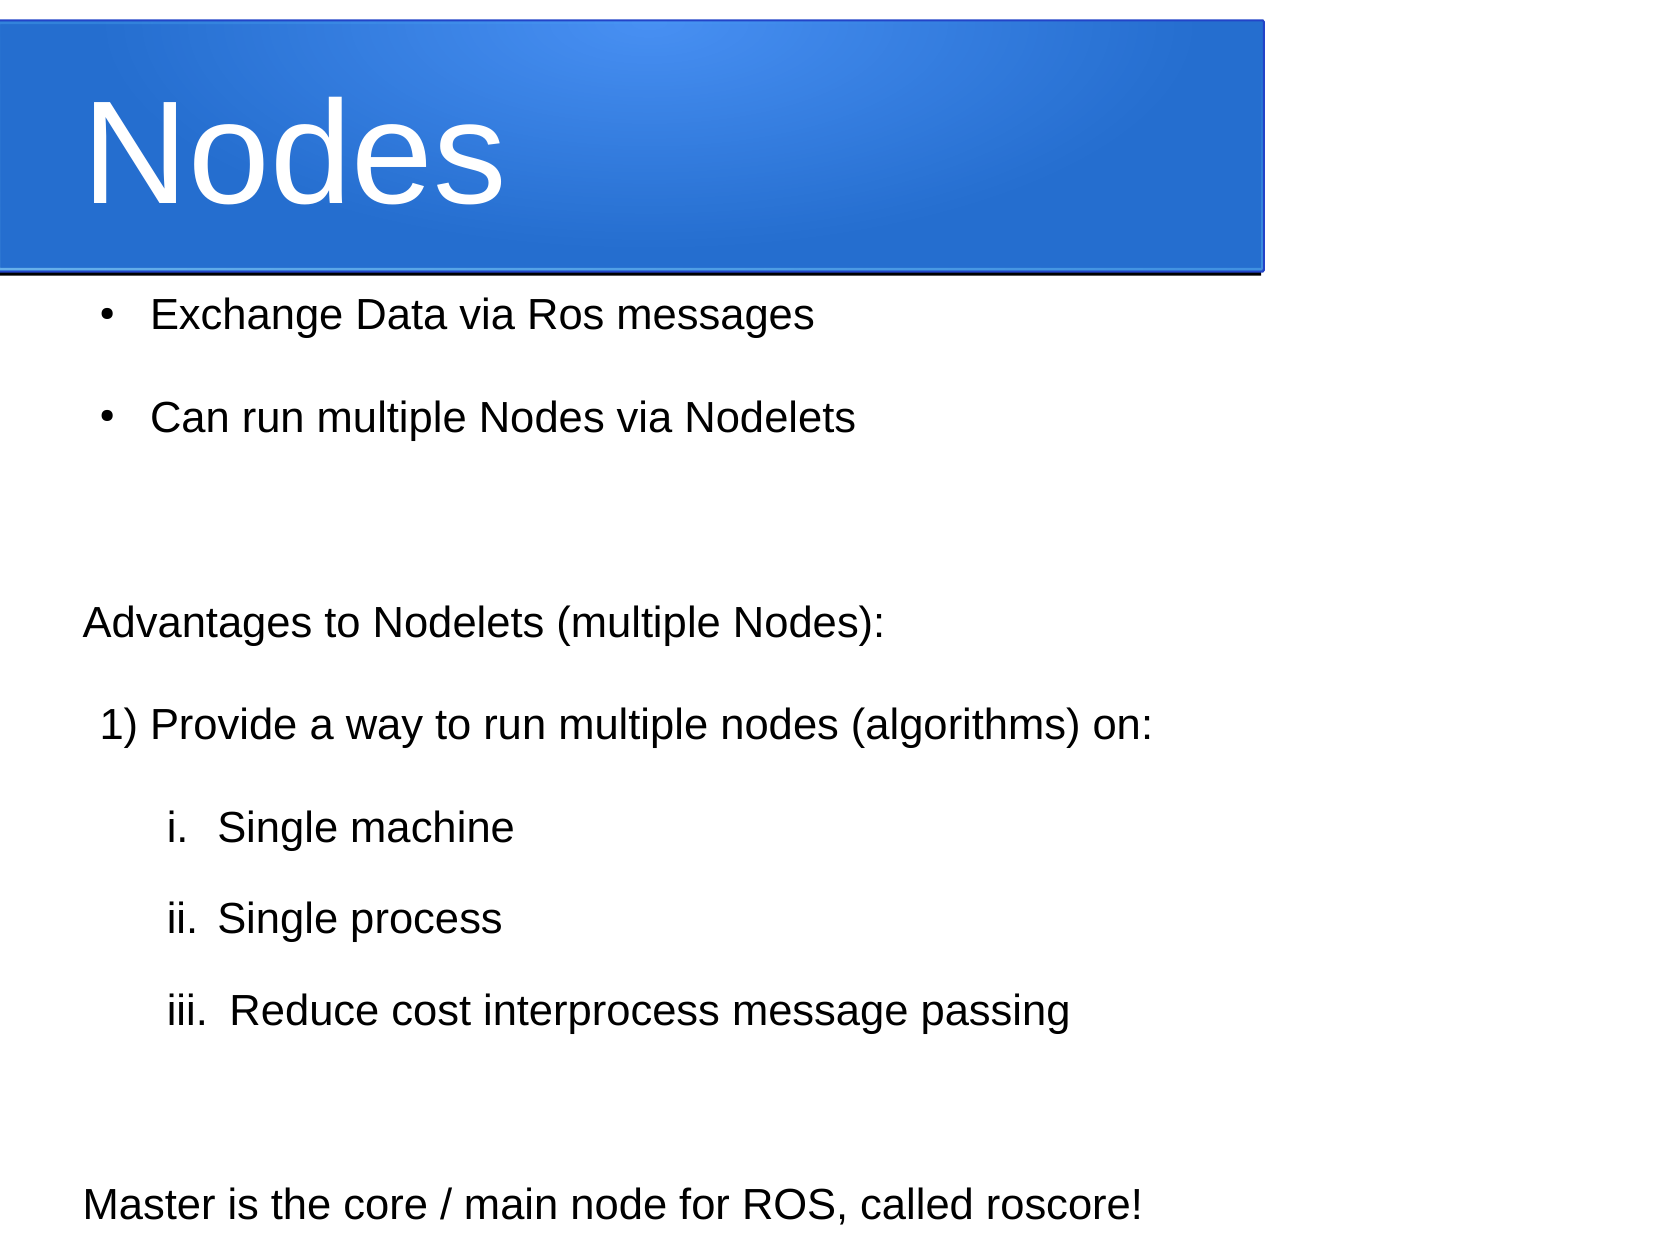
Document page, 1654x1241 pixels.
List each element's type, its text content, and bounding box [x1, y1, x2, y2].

title Nodes [82, 49, 1250, 257]
list Exchange Data via Ros messages Can run multiple Nodes via Nodelets Advantages to Nodelets (multiple Nodes): Provide a way to run multiple nodes (algorithms) on: Single machine Single process Reduce cost interprocess message passing Master is the core / main node for ROS, called roscore! [82, 290, 1571, 1231]
